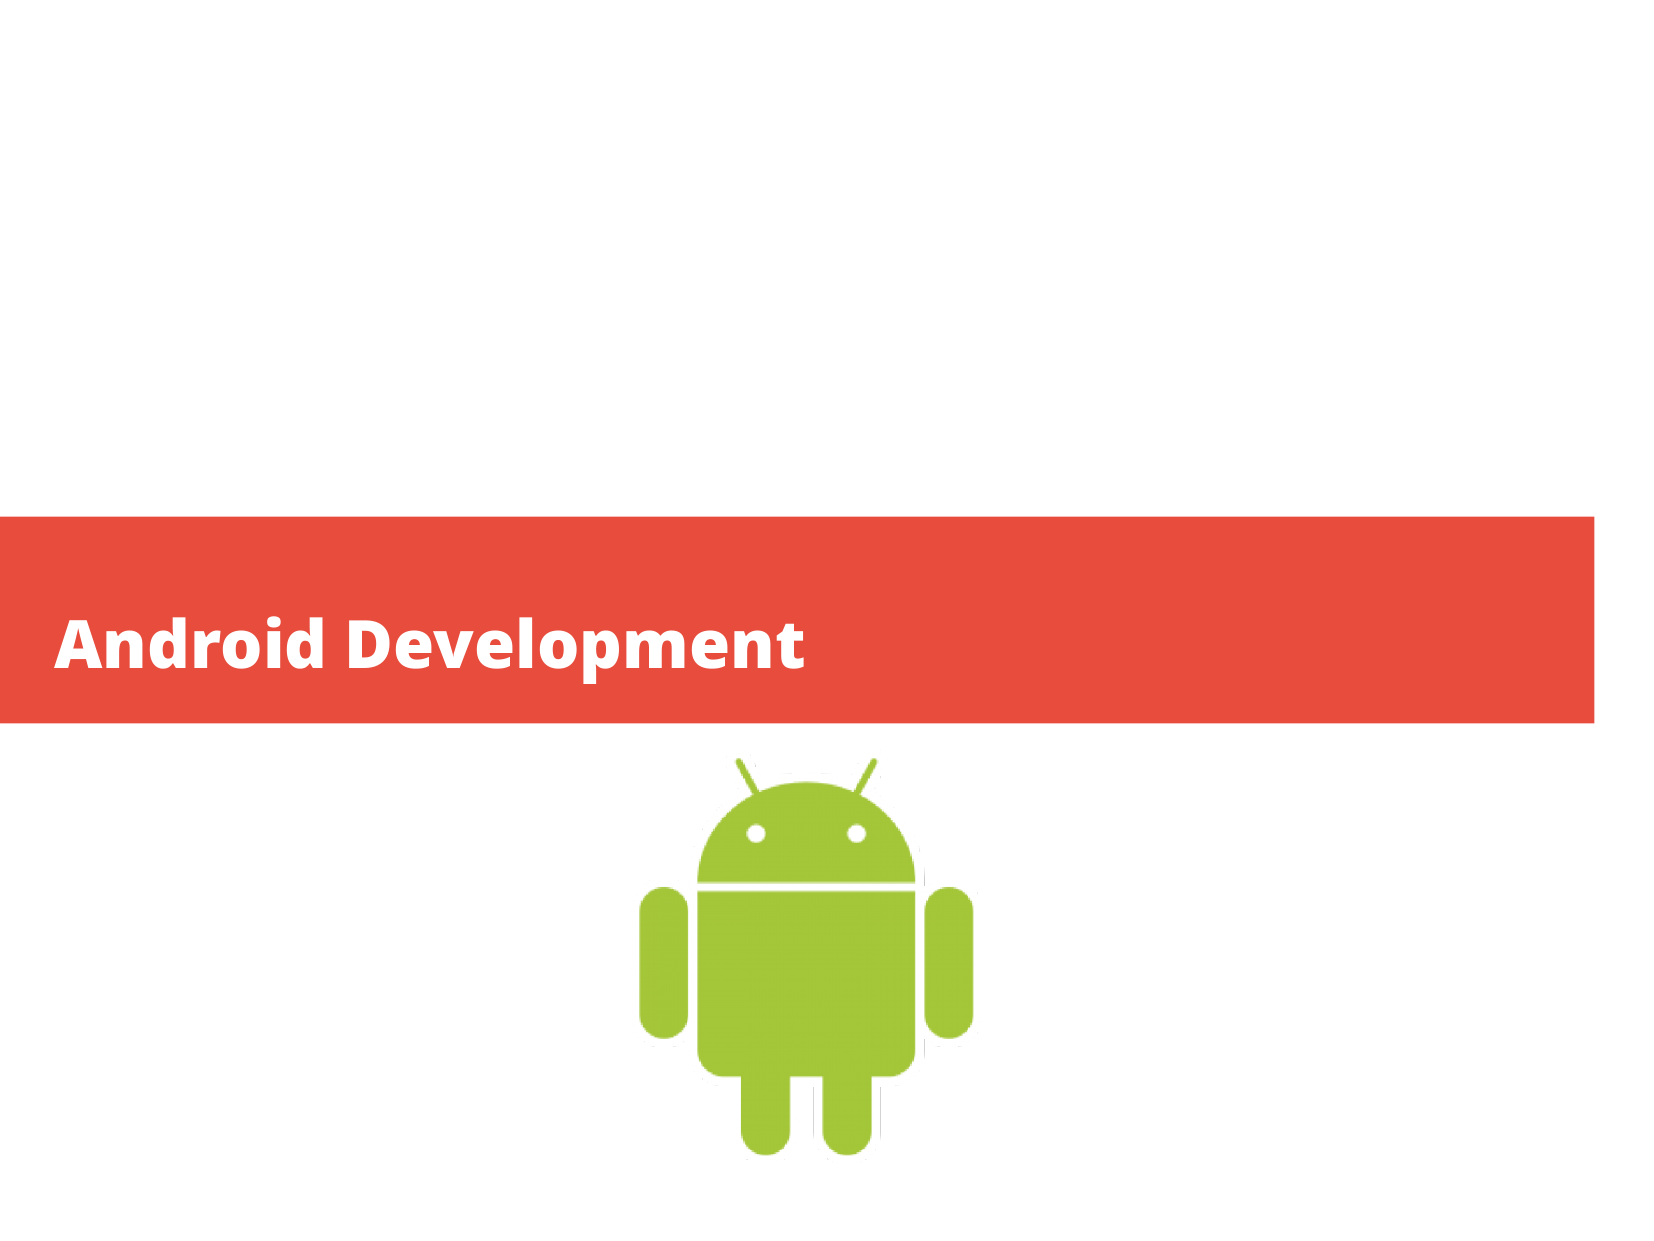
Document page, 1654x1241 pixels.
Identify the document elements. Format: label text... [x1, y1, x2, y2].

title Android Development [54, 540, 1591, 688]
picture [630, 749, 982, 1164]
